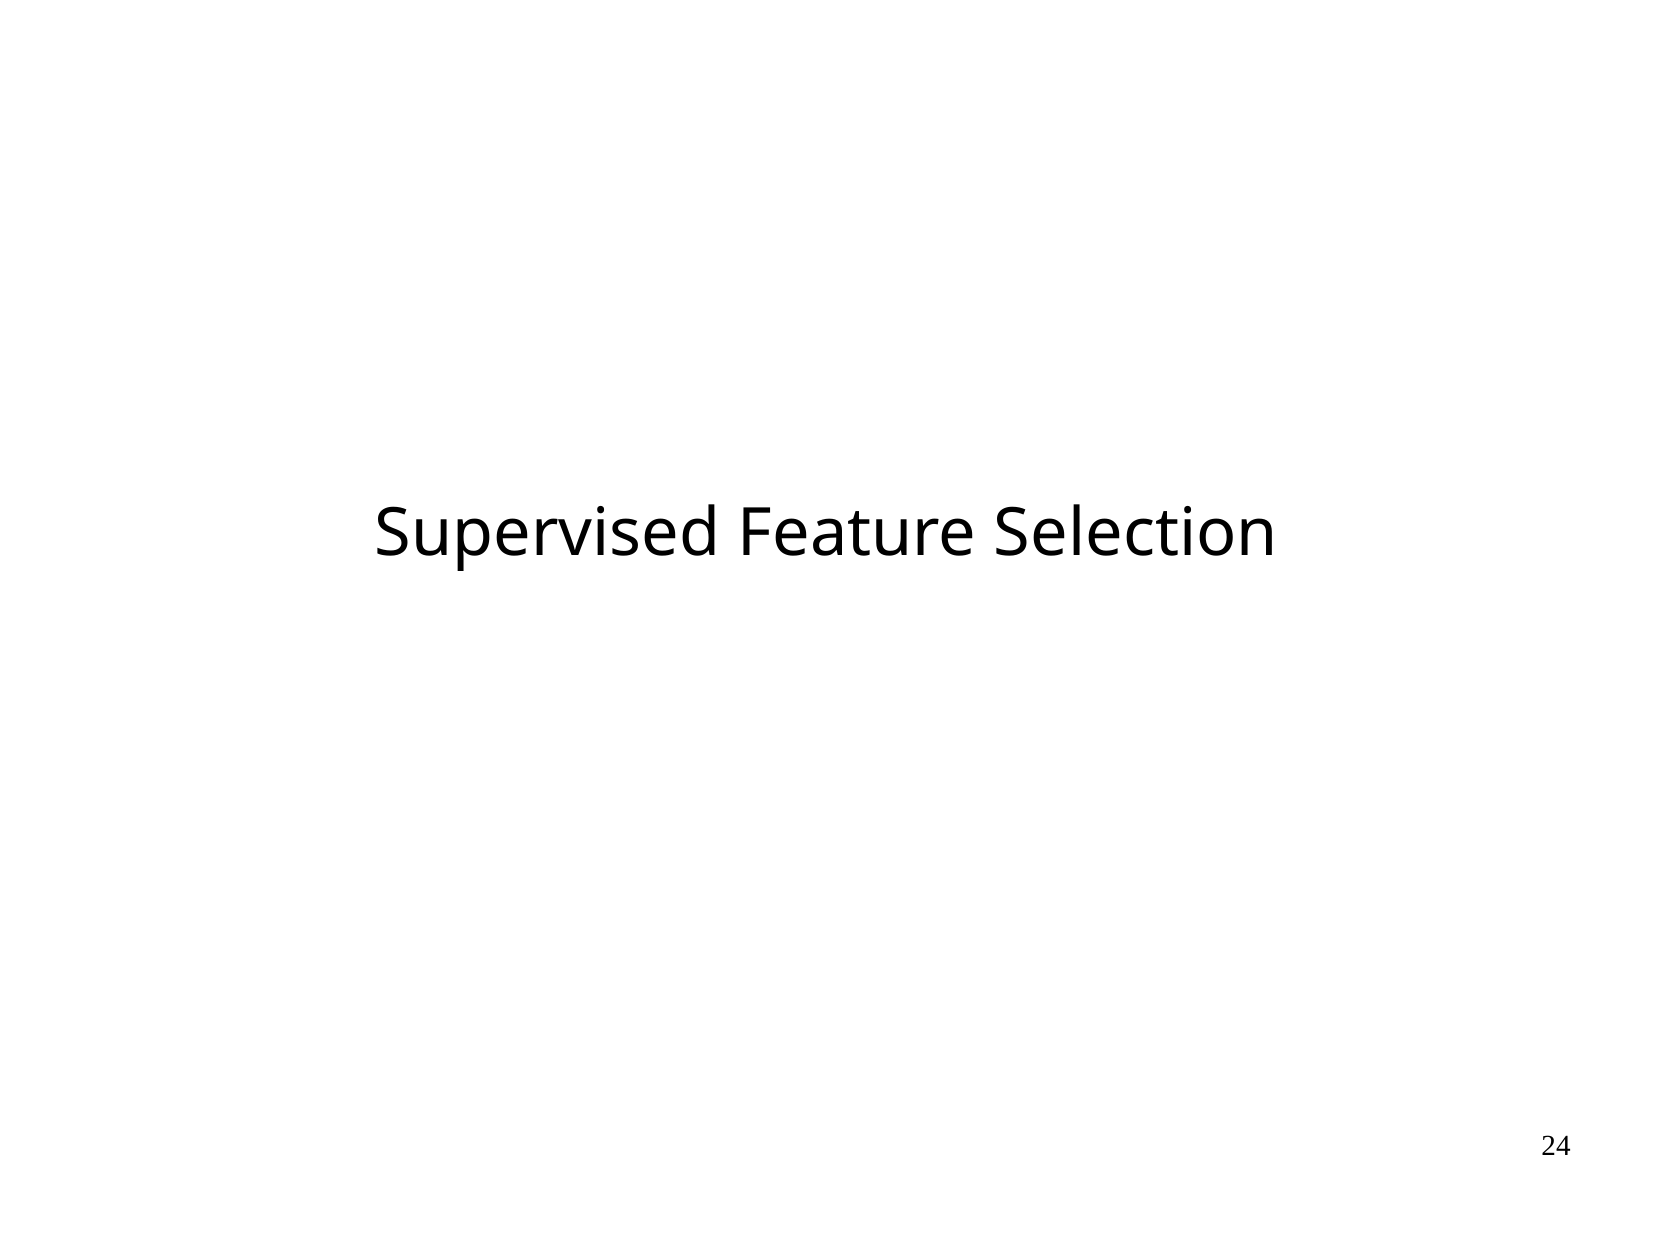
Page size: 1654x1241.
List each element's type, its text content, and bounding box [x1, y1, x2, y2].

subtitle Supervised Feature Selection [82, 49, 1571, 1010]
